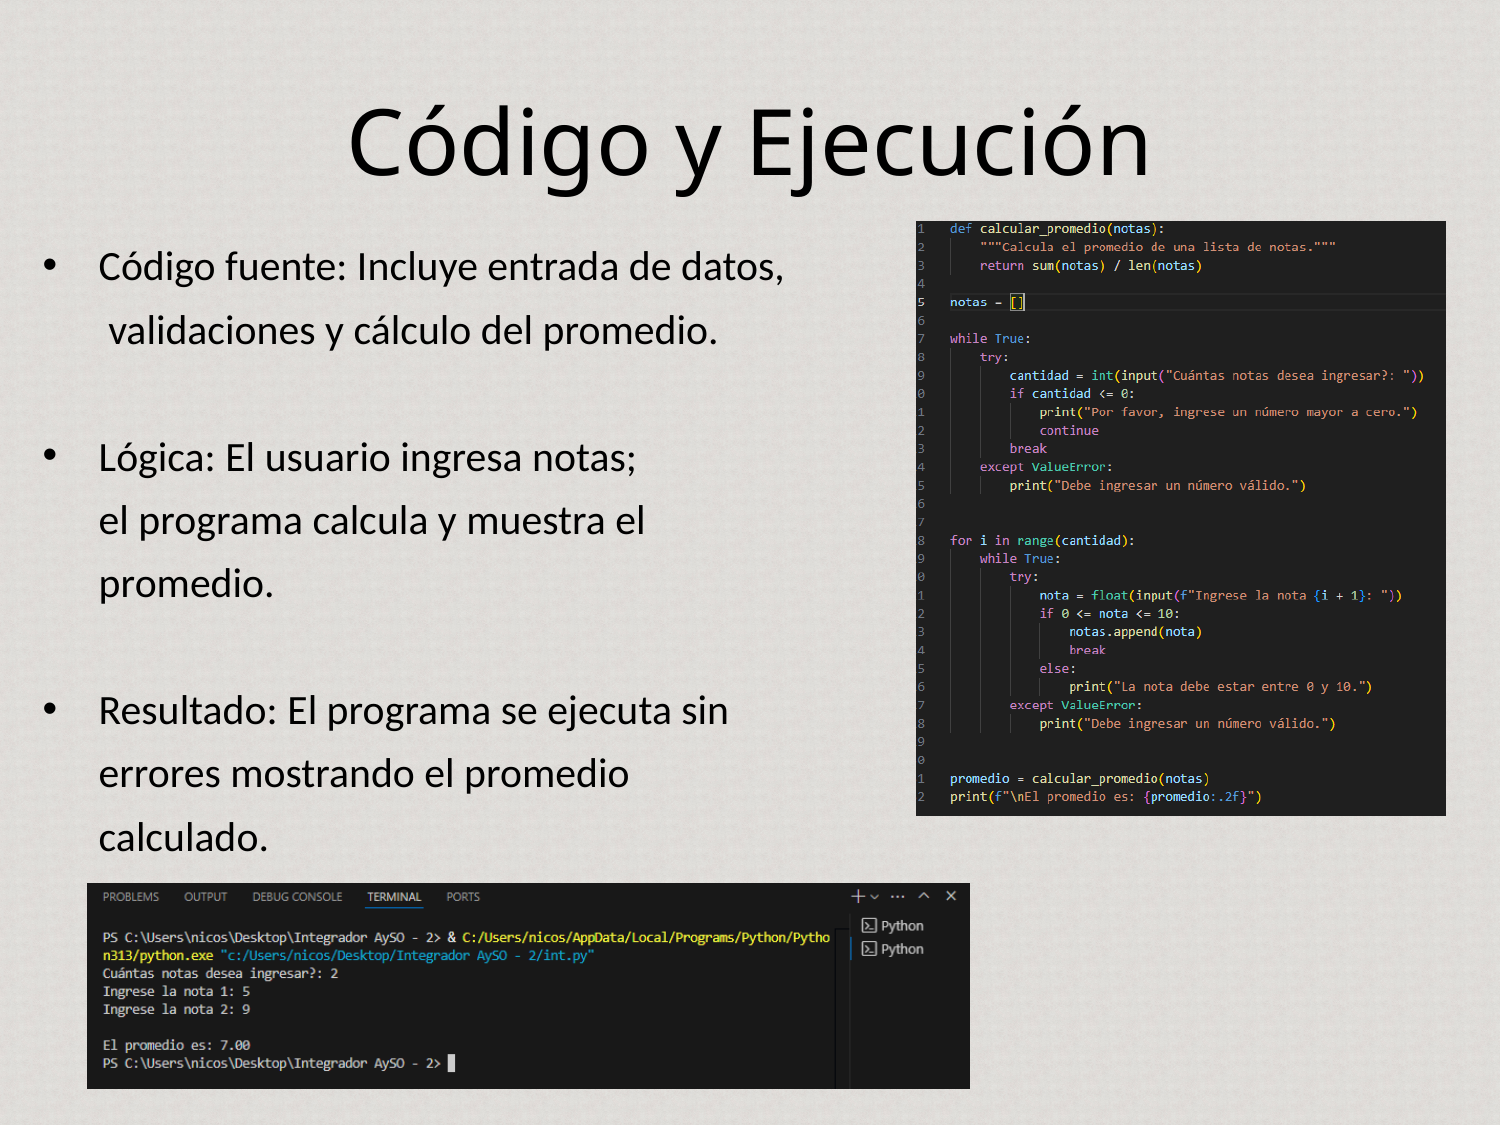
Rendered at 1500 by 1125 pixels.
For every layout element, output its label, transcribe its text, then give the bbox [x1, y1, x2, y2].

list Código fuente: Incluye entrada de datos, validaciones y cálculo del promedio. Lógica: El usuario ingresa notas; el programa calcula y muestra el promedio. Resultado: El programa se ejecuta sin errores mostrando el promedio calculado. [27, 138, 1378, 1125]
picture [87, 883, 970, 1089]
title Código y Ejecución [75, 45, 1425, 221]
picture [0, 0, 1500, 1125]
